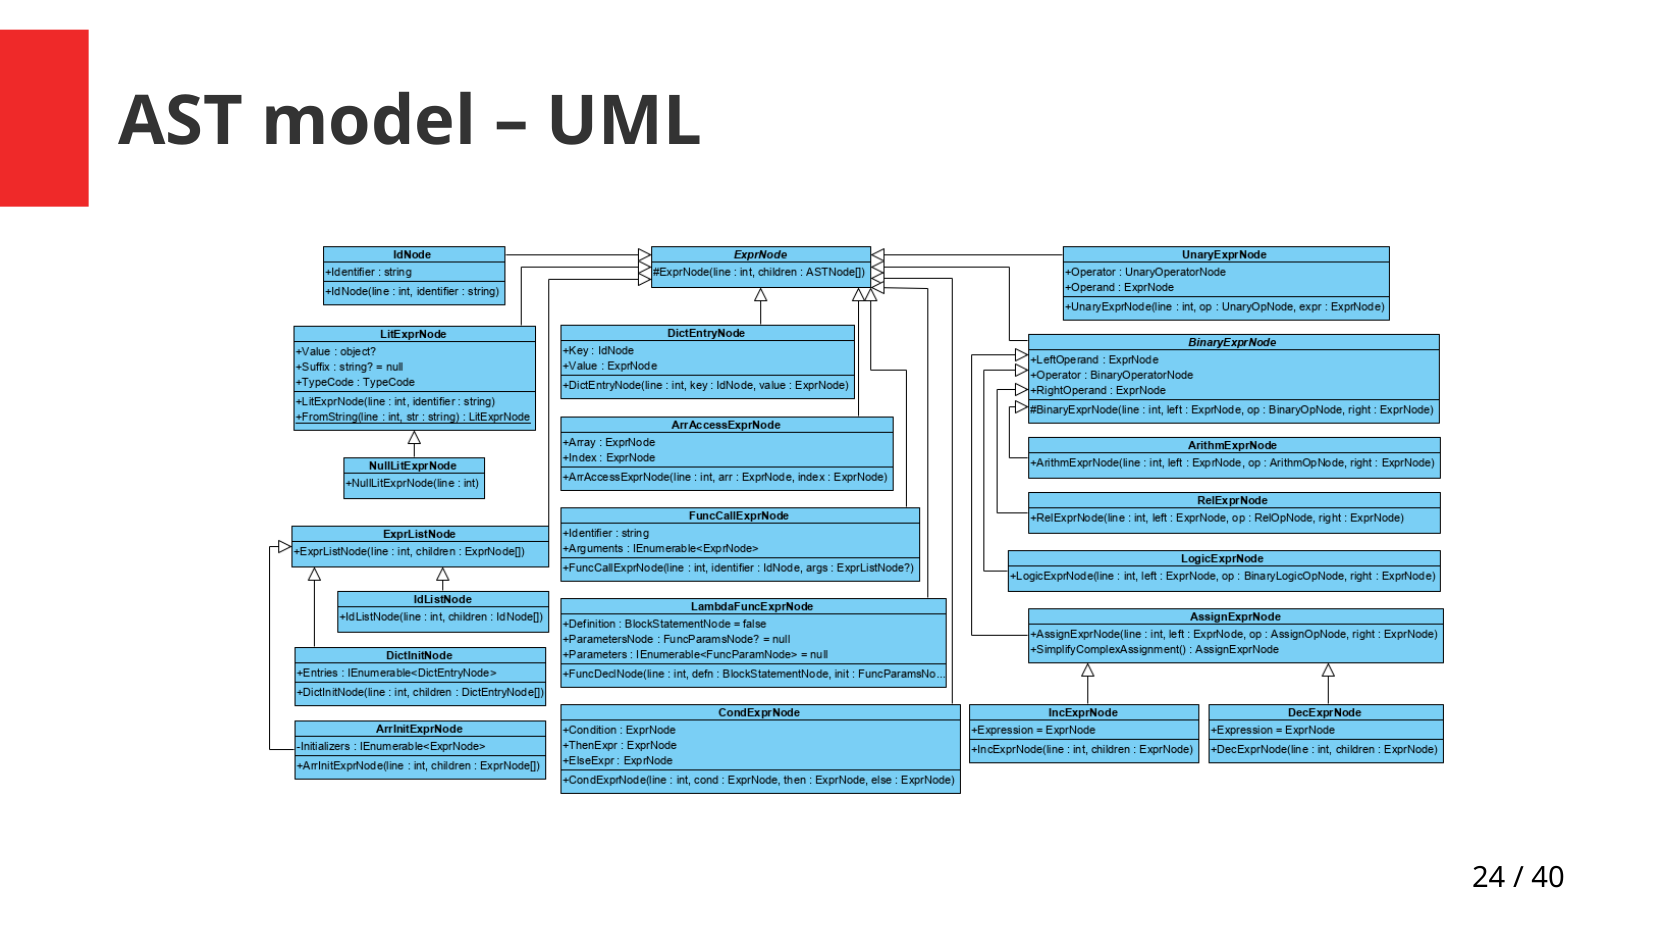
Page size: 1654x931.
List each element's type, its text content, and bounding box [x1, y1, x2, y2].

title AST model – UML [118, 29, 1595, 207]
picture [266, 236, 1447, 798]
